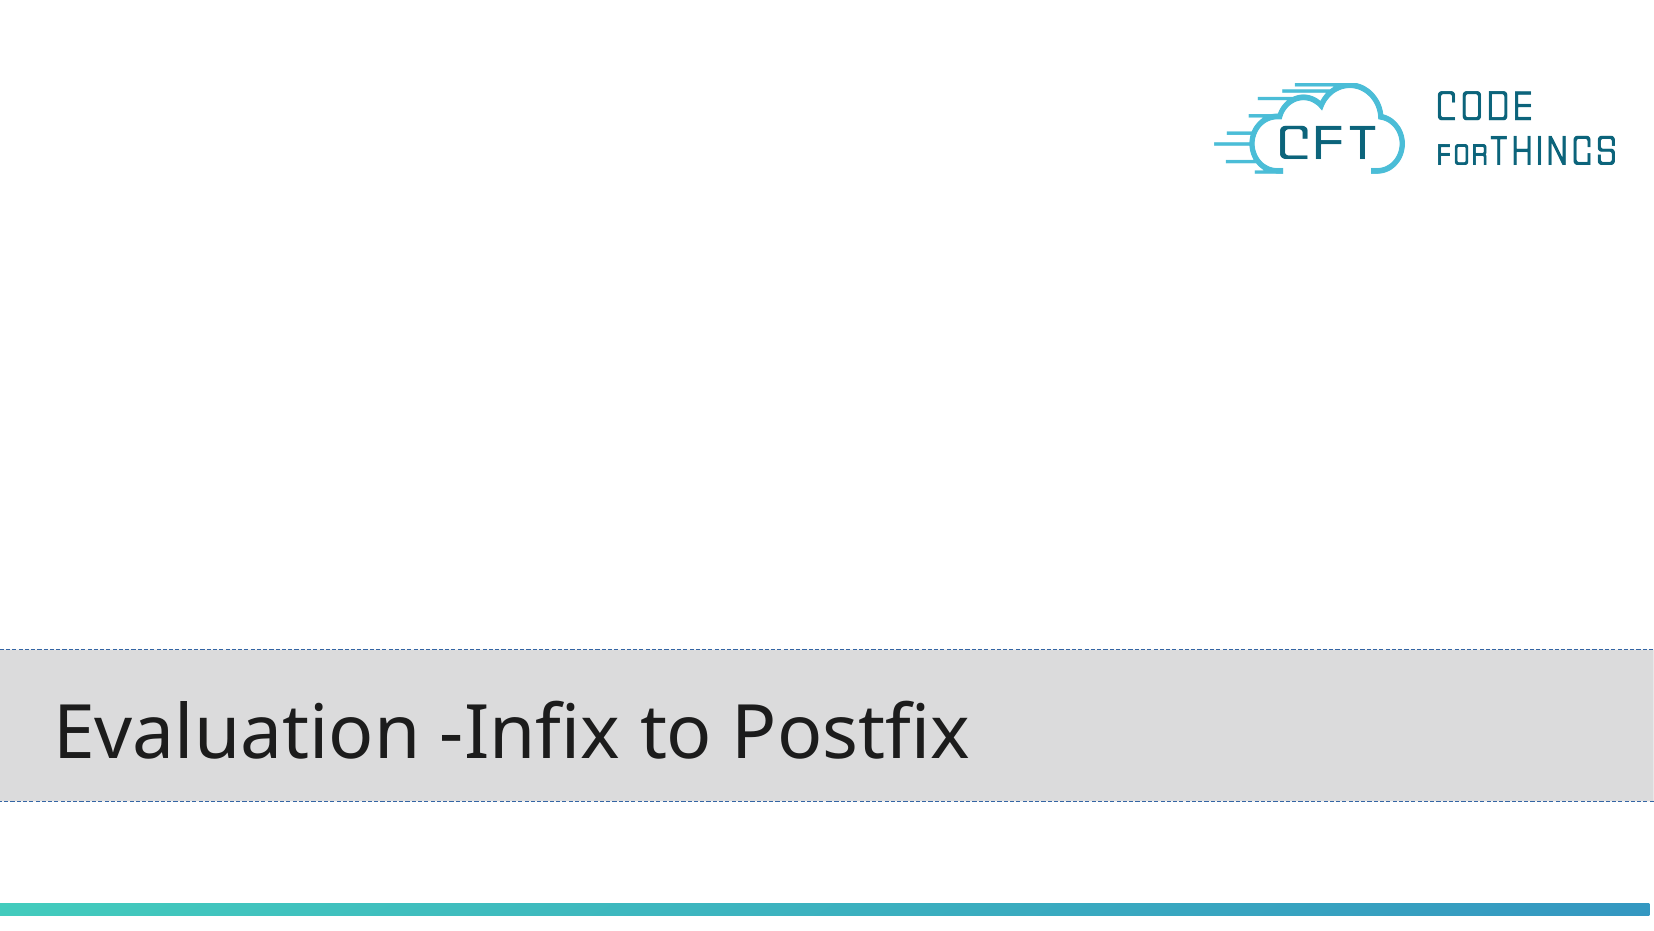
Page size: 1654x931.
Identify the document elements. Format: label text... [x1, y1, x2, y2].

title Evaluation -Infix to Postfix [53, 626, 1642, 832]
picture [1214, 83, 1615, 174]
